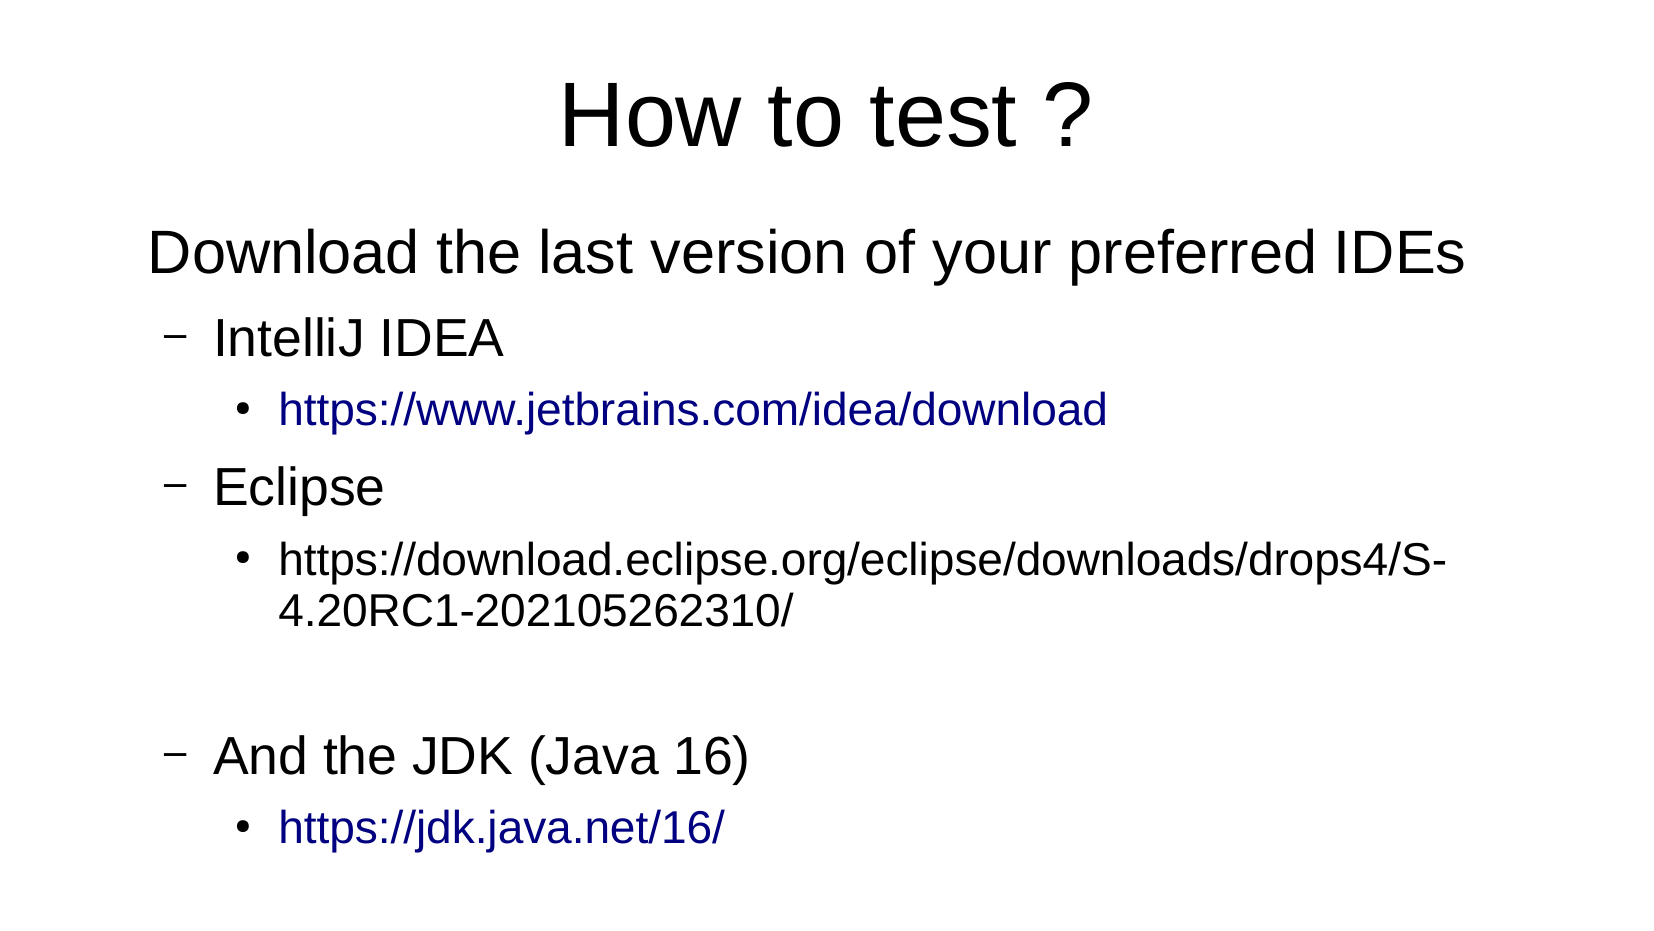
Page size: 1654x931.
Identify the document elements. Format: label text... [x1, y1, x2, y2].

list Download the last version of your preferred IDEs IntelliJ IDEA https://www.jetbrains.com/idea/download Eclipse https://download.eclipse.org/eclipse/downloads/drops4/S-4.20RC1-202105262310/ And the JDK (Java 16) https://jdk.java.net/16/ [82, 217, 1571, 863]
title How to test ? [82, 37, 1571, 193]
